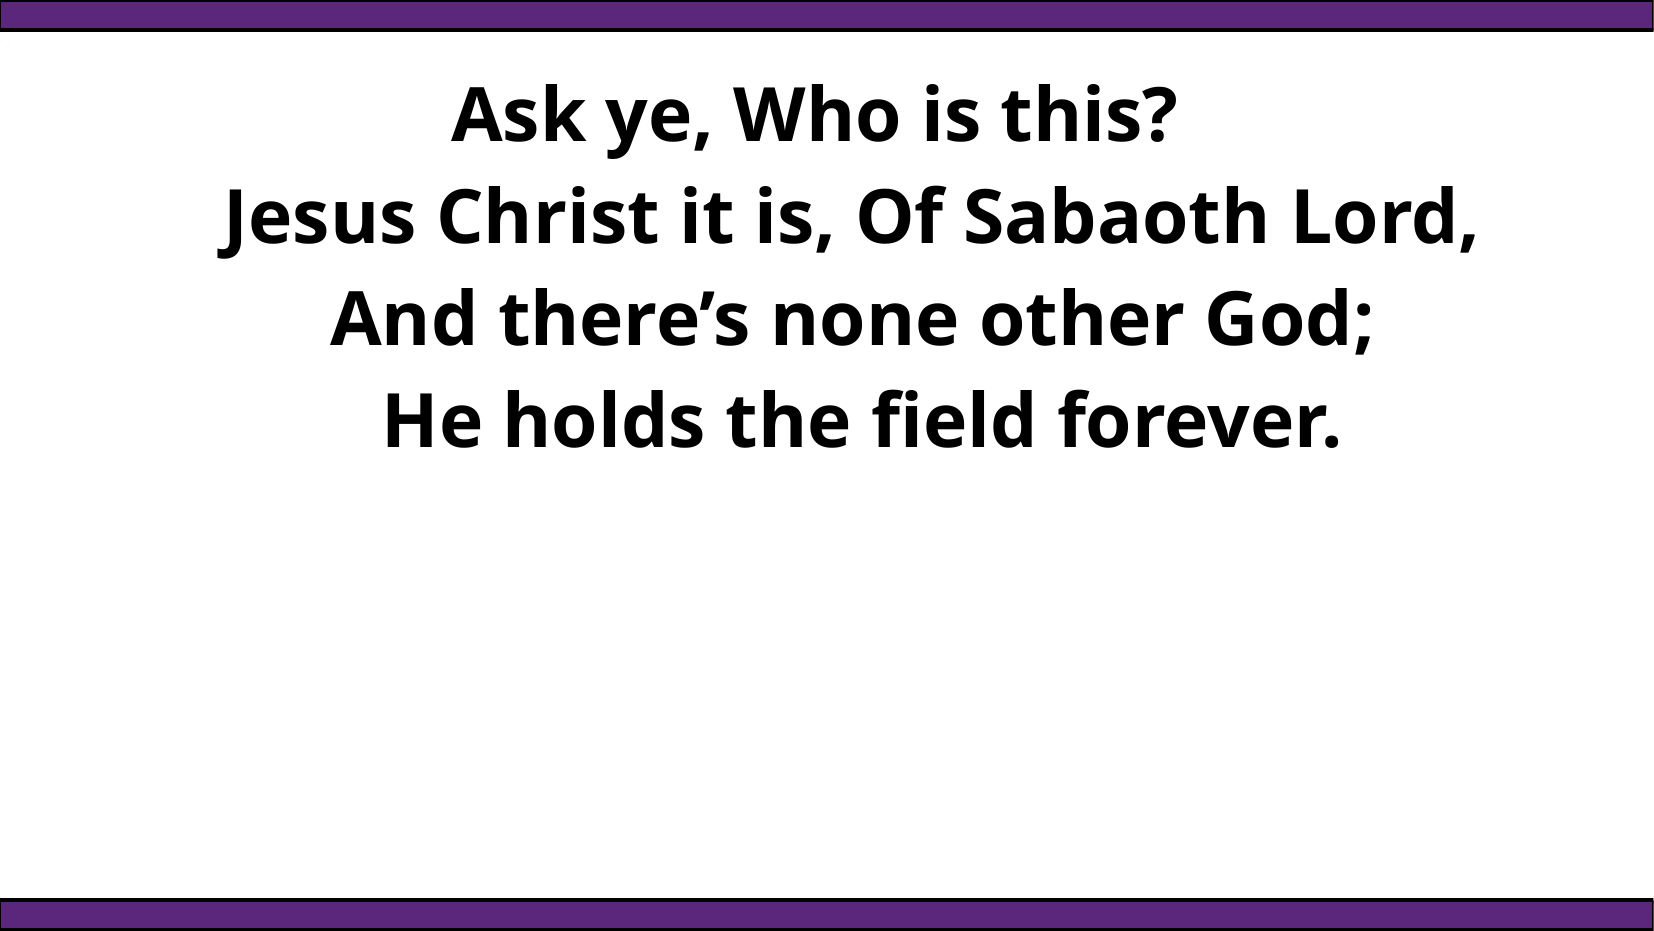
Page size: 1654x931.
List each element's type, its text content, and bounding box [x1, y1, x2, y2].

text_box [0, 900, 1654, 931]
text_box [0, 0, 1654, 31]
text_box Ask ye, Who is this? Jesus Christ it is, Of Sabaoth Lord, And there’s none other God; He holds the field forever. [60, 53, 1591, 496]
picture [0, 31, 1654, 900]
